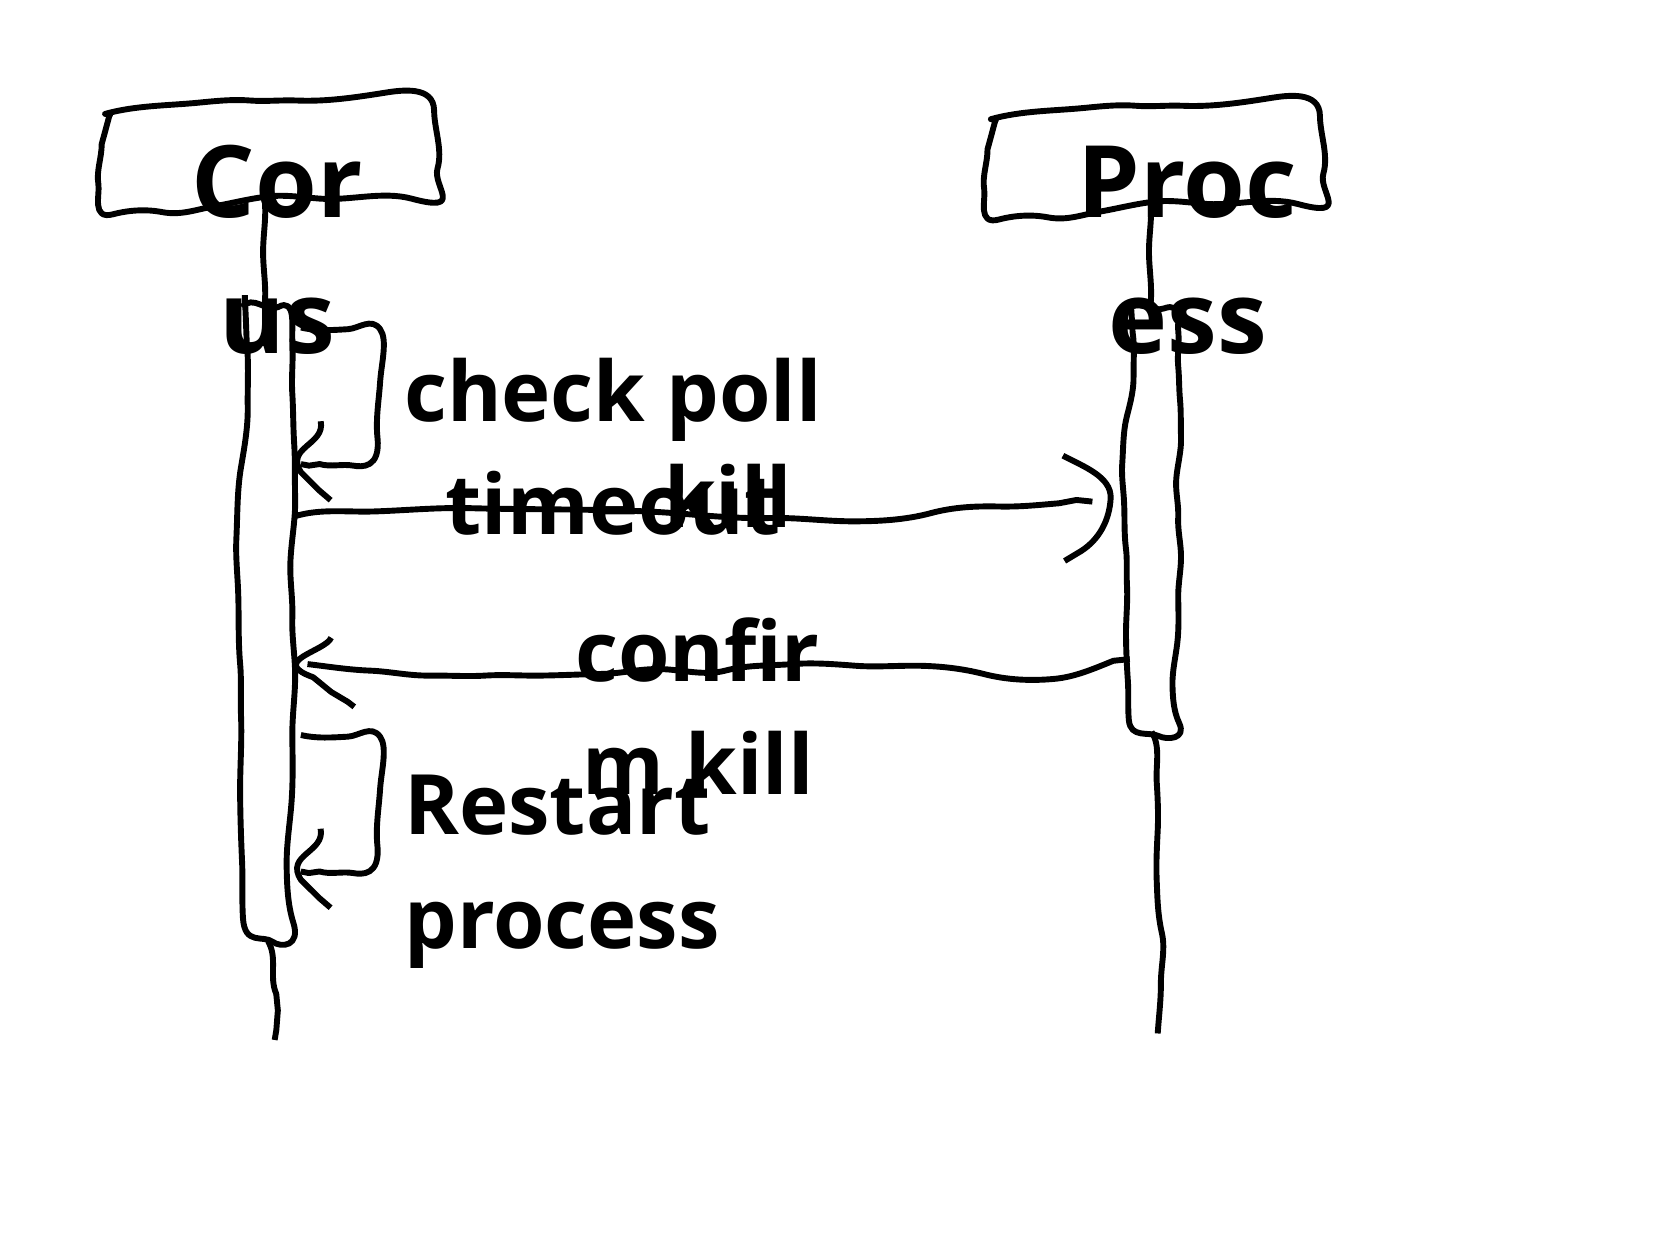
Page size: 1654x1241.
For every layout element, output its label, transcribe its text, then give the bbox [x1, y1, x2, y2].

text_box Restart process [389, 738, 886, 827]
text_box kill [649, 431, 827, 550]
text_box Corus [177, 103, 384, 207]
text_box confirm kill [733, 667, 916, 673]
text_box Process [1062, 103, 1329, 207]
text_box confirm kill [560, 584, 916, 672]
text_box check poll timeout [389, 324, 1010, 414]
